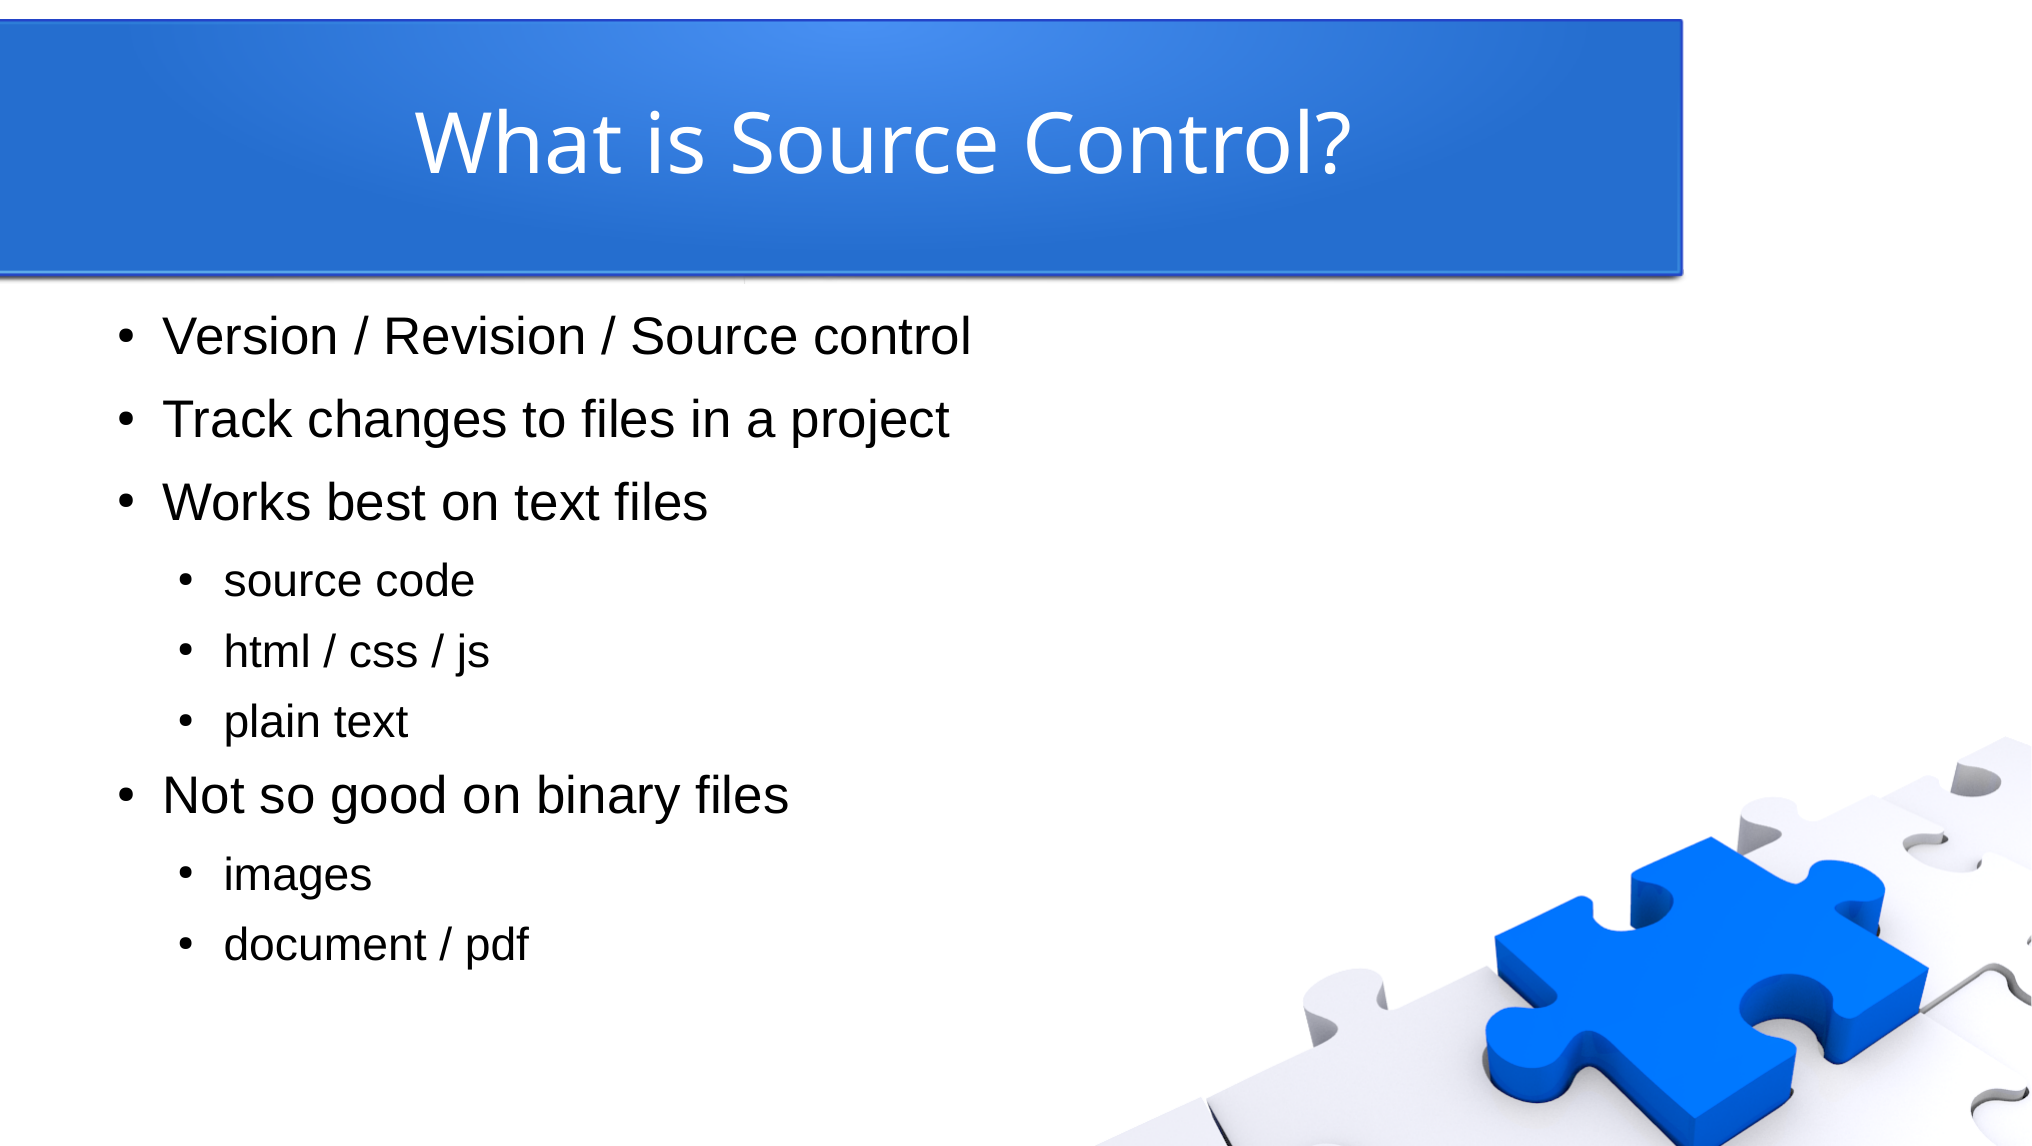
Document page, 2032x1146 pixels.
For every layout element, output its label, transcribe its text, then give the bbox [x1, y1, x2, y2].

list Version / Revision / Source control Track changes to files in a project Works best on text files source code html / css / js plain text Not so good on binary files images document / pdf [101, 307, 1619, 972]
picture [0, 19, 1689, 284]
picture [1071, 605, 2032, 1146]
title What is Source Control? [101, 45, 1666, 237]
